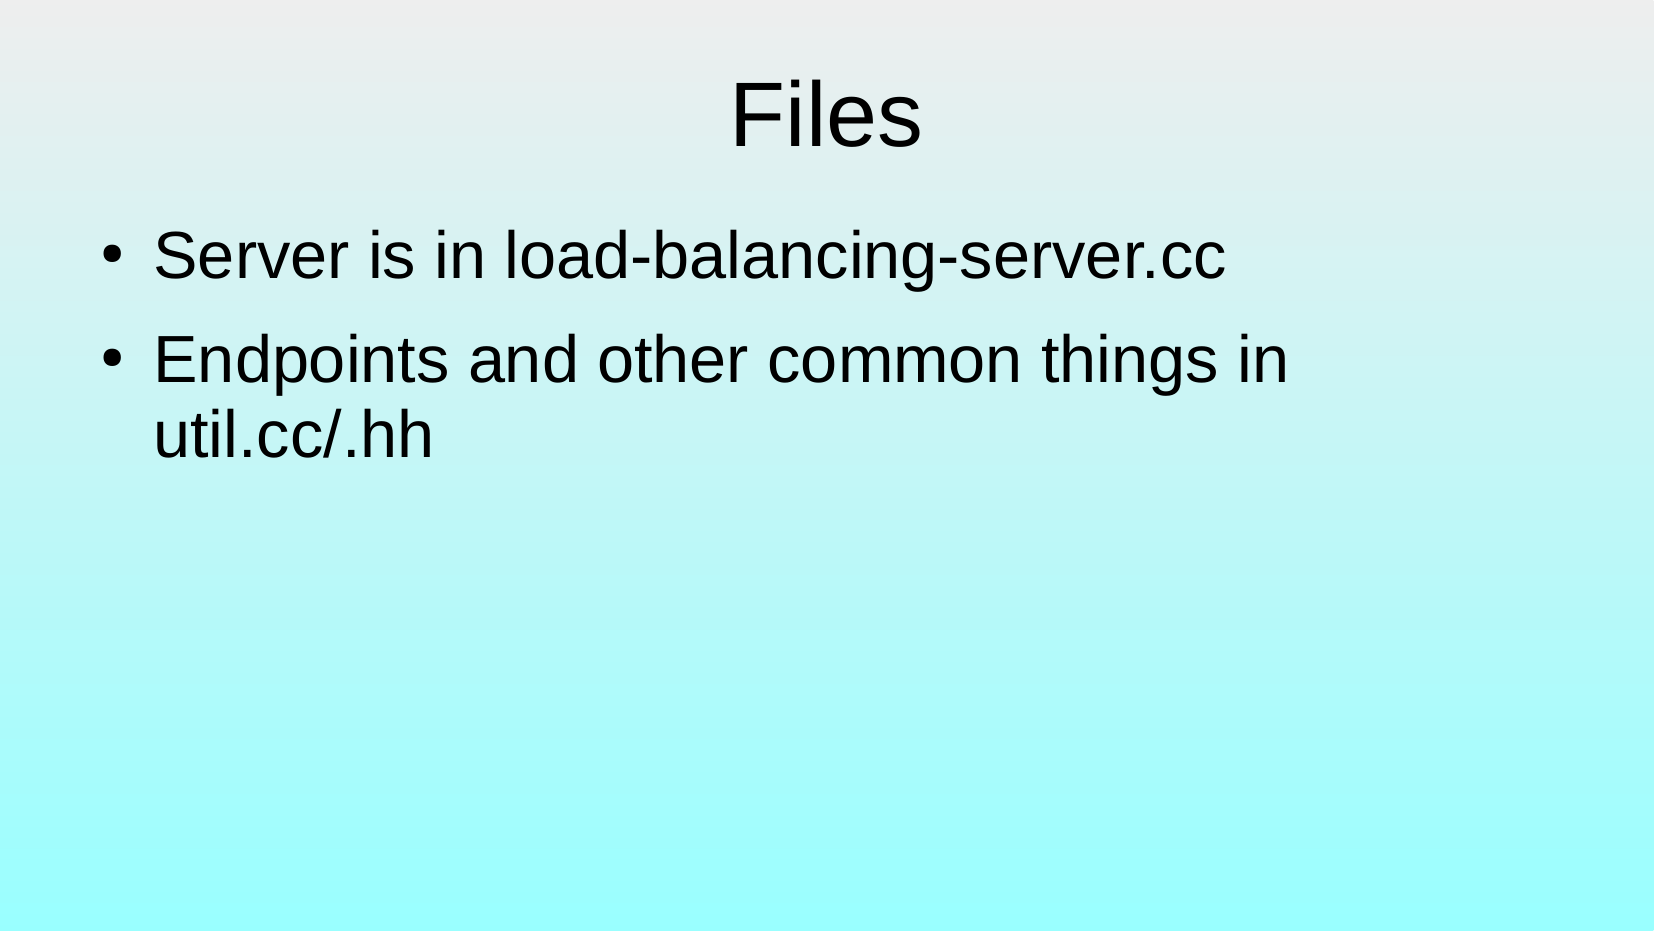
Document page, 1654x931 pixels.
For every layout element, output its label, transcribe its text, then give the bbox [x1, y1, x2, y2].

title Files [82, 37, 1571, 193]
list Server is in load-balancing-server.cc Endpoints and other common things in util.cc/.hh [82, 217, 1571, 758]
